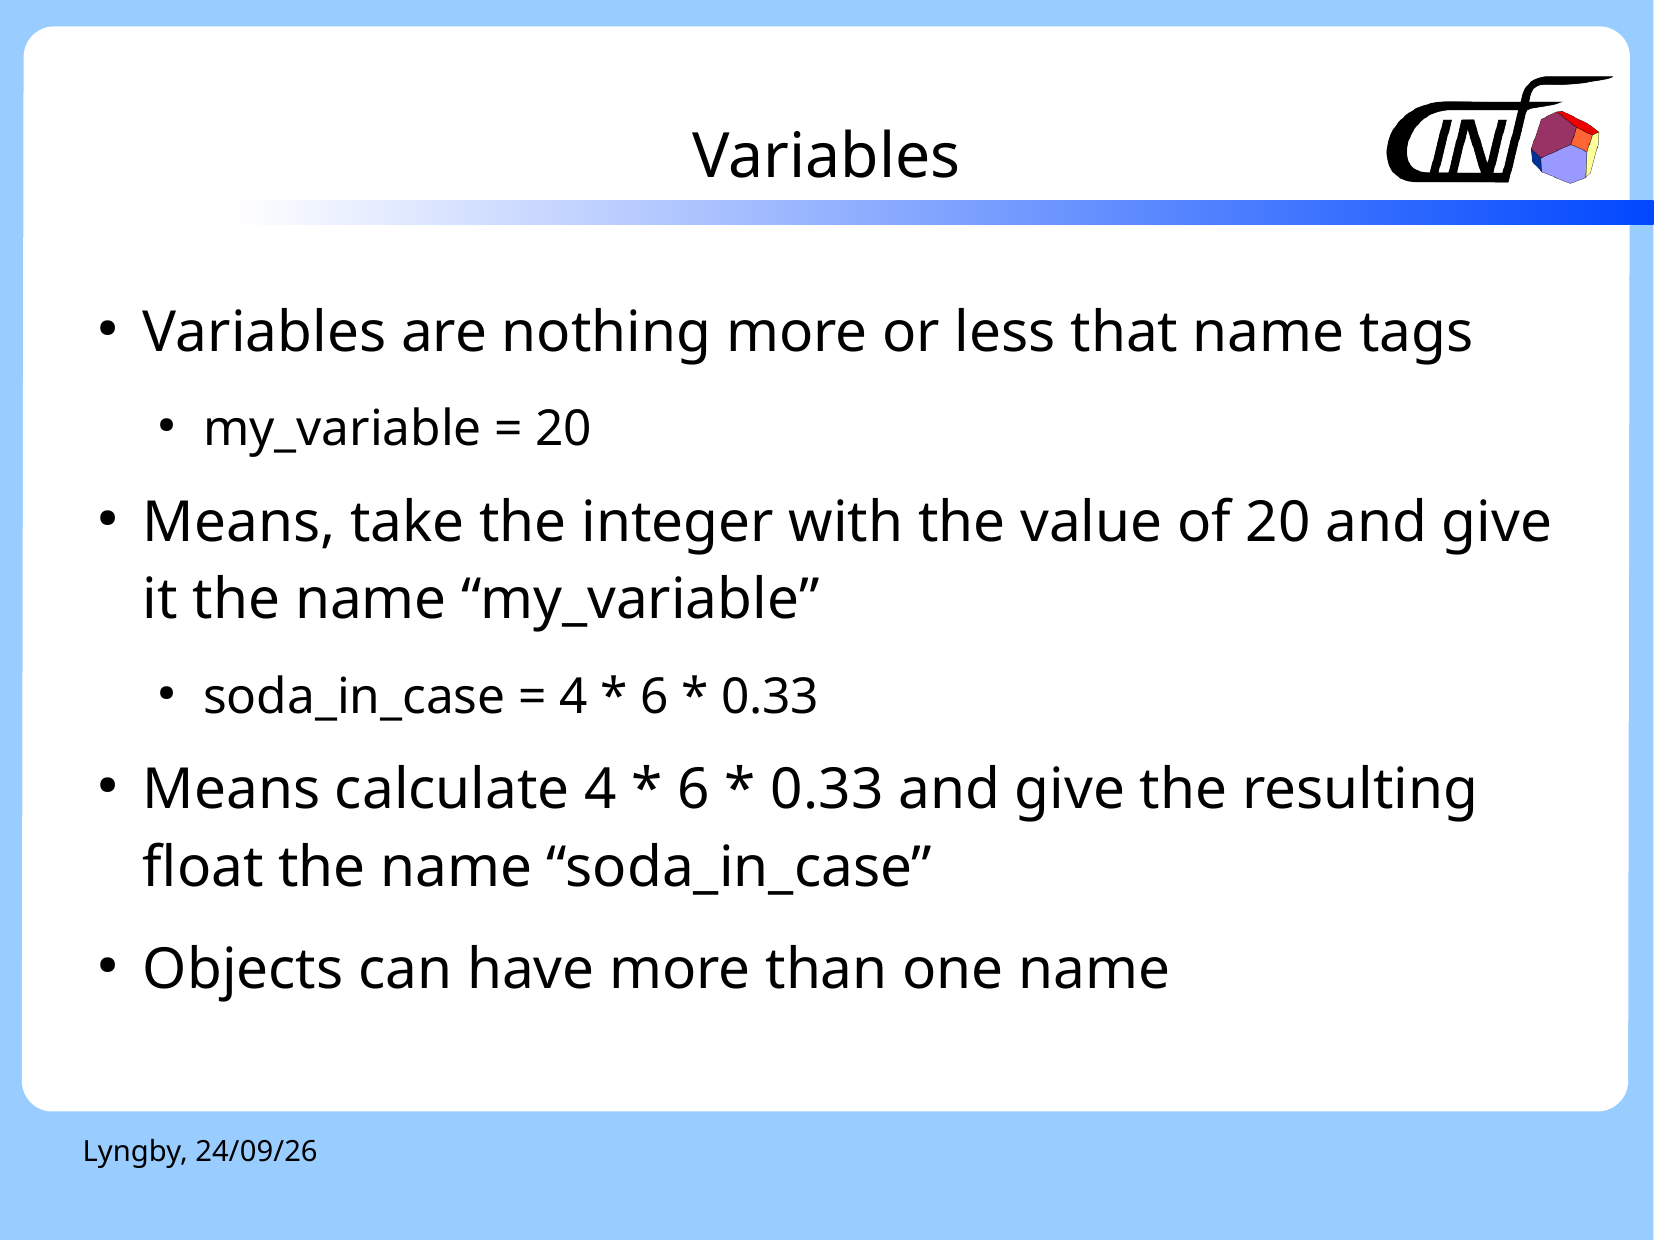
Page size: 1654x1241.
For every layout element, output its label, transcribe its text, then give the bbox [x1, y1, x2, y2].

list Variables are nothing more or less that name tags my_variable = 20 Means, take the integer with the value of 20 and give it the name “my_variable” soda_in_case = 4 * 6 * 0.33 Means calculate 4 * 6 * 0.33 and give the resulting float the name “soda_in_case” Objects can have more than one name [82, 290, 1571, 1010]
title Variables [82, 49, 1571, 257]
picture [1571, 76, 1613, 184]
